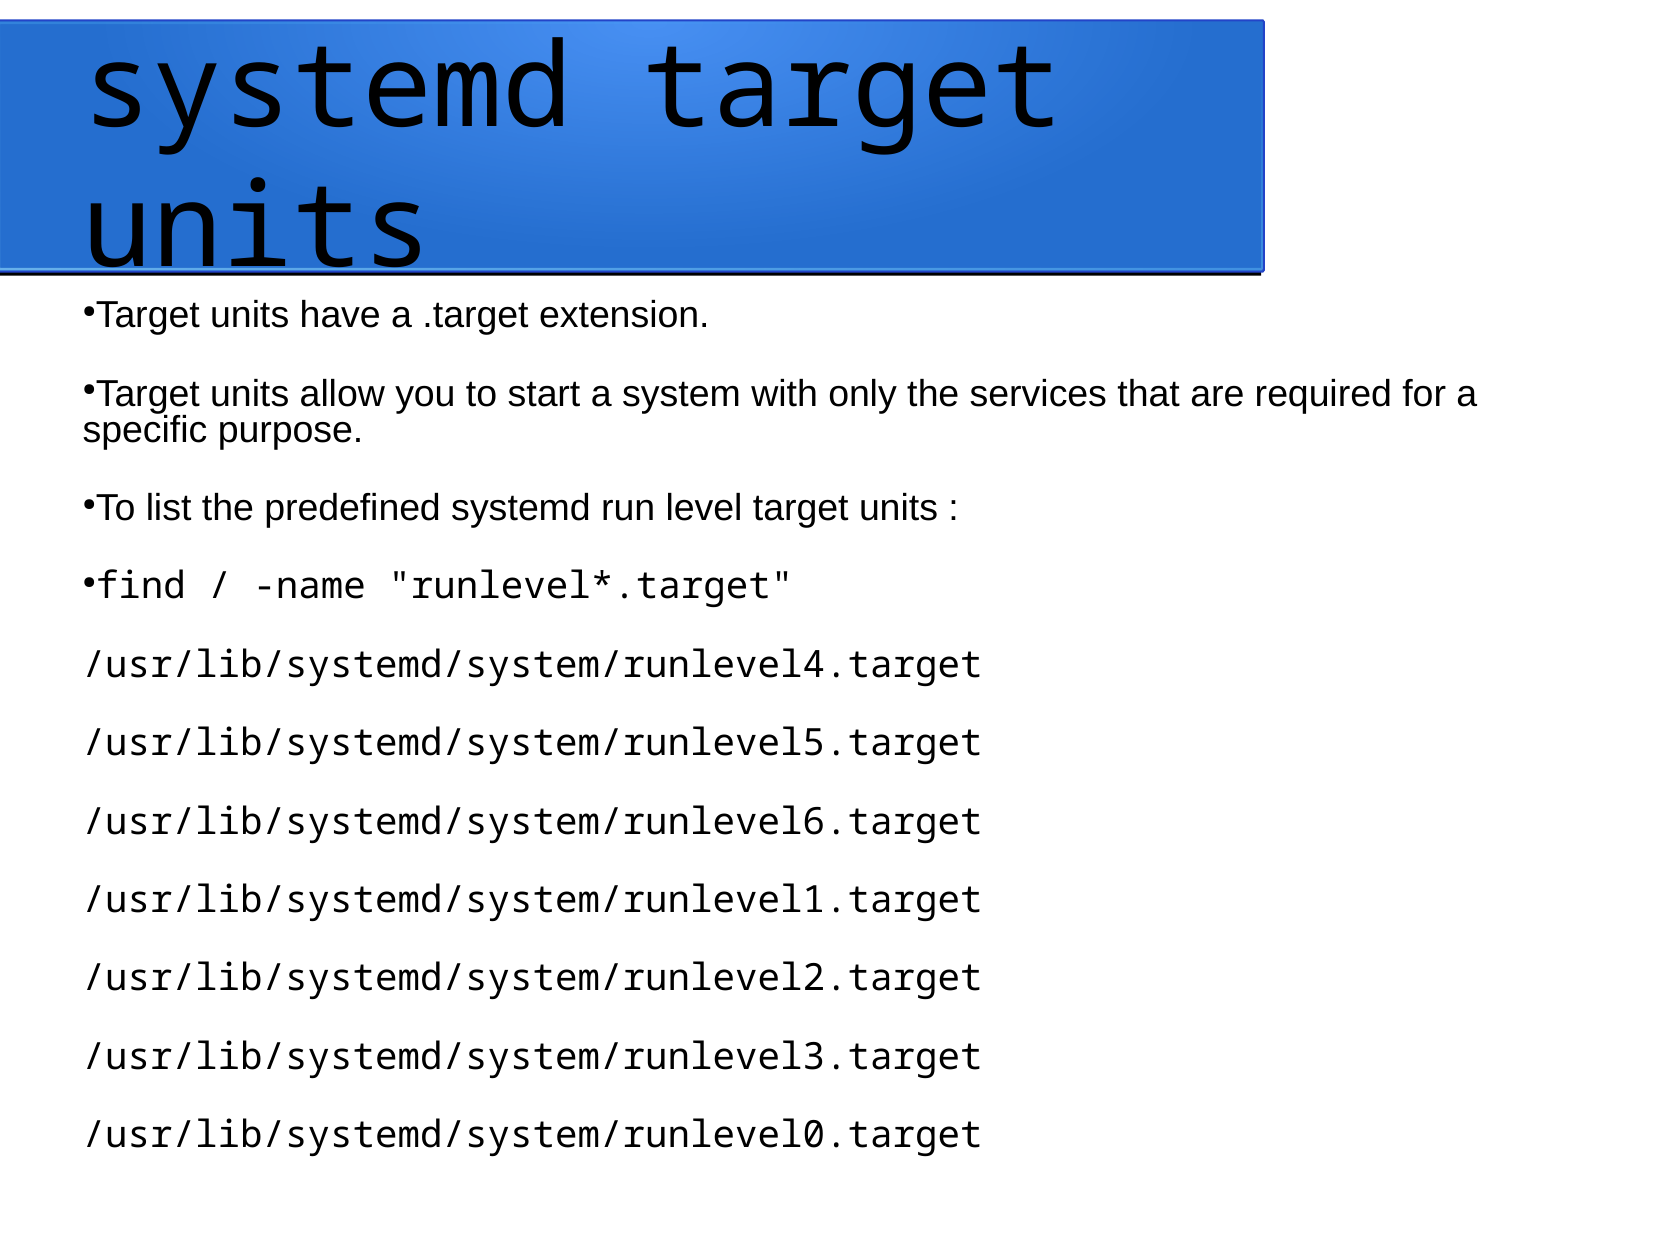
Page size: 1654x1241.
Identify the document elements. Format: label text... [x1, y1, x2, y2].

list Target units have a .target extension. Target units allow you to start a system with only the services that are required for a specific purpose. To list the predefined systemd run level target units : find / -name "runlevel*.target" /usr/lib/systemd/system/runlevel4.target /usr/lib/systemd/system/runlevel5.target /usr/lib/systemd/system/runlevel6.target /usr/lib/systemd/system/runlevel1.target /usr/lib/systemd/system/runlevel2.target /usr/lib/systemd/system/runlevel3.target /usr/lib/systemd/system/runlevel0.target [82, 299, 1571, 1226]
title systemd target units [82, 9, 1235, 290]
